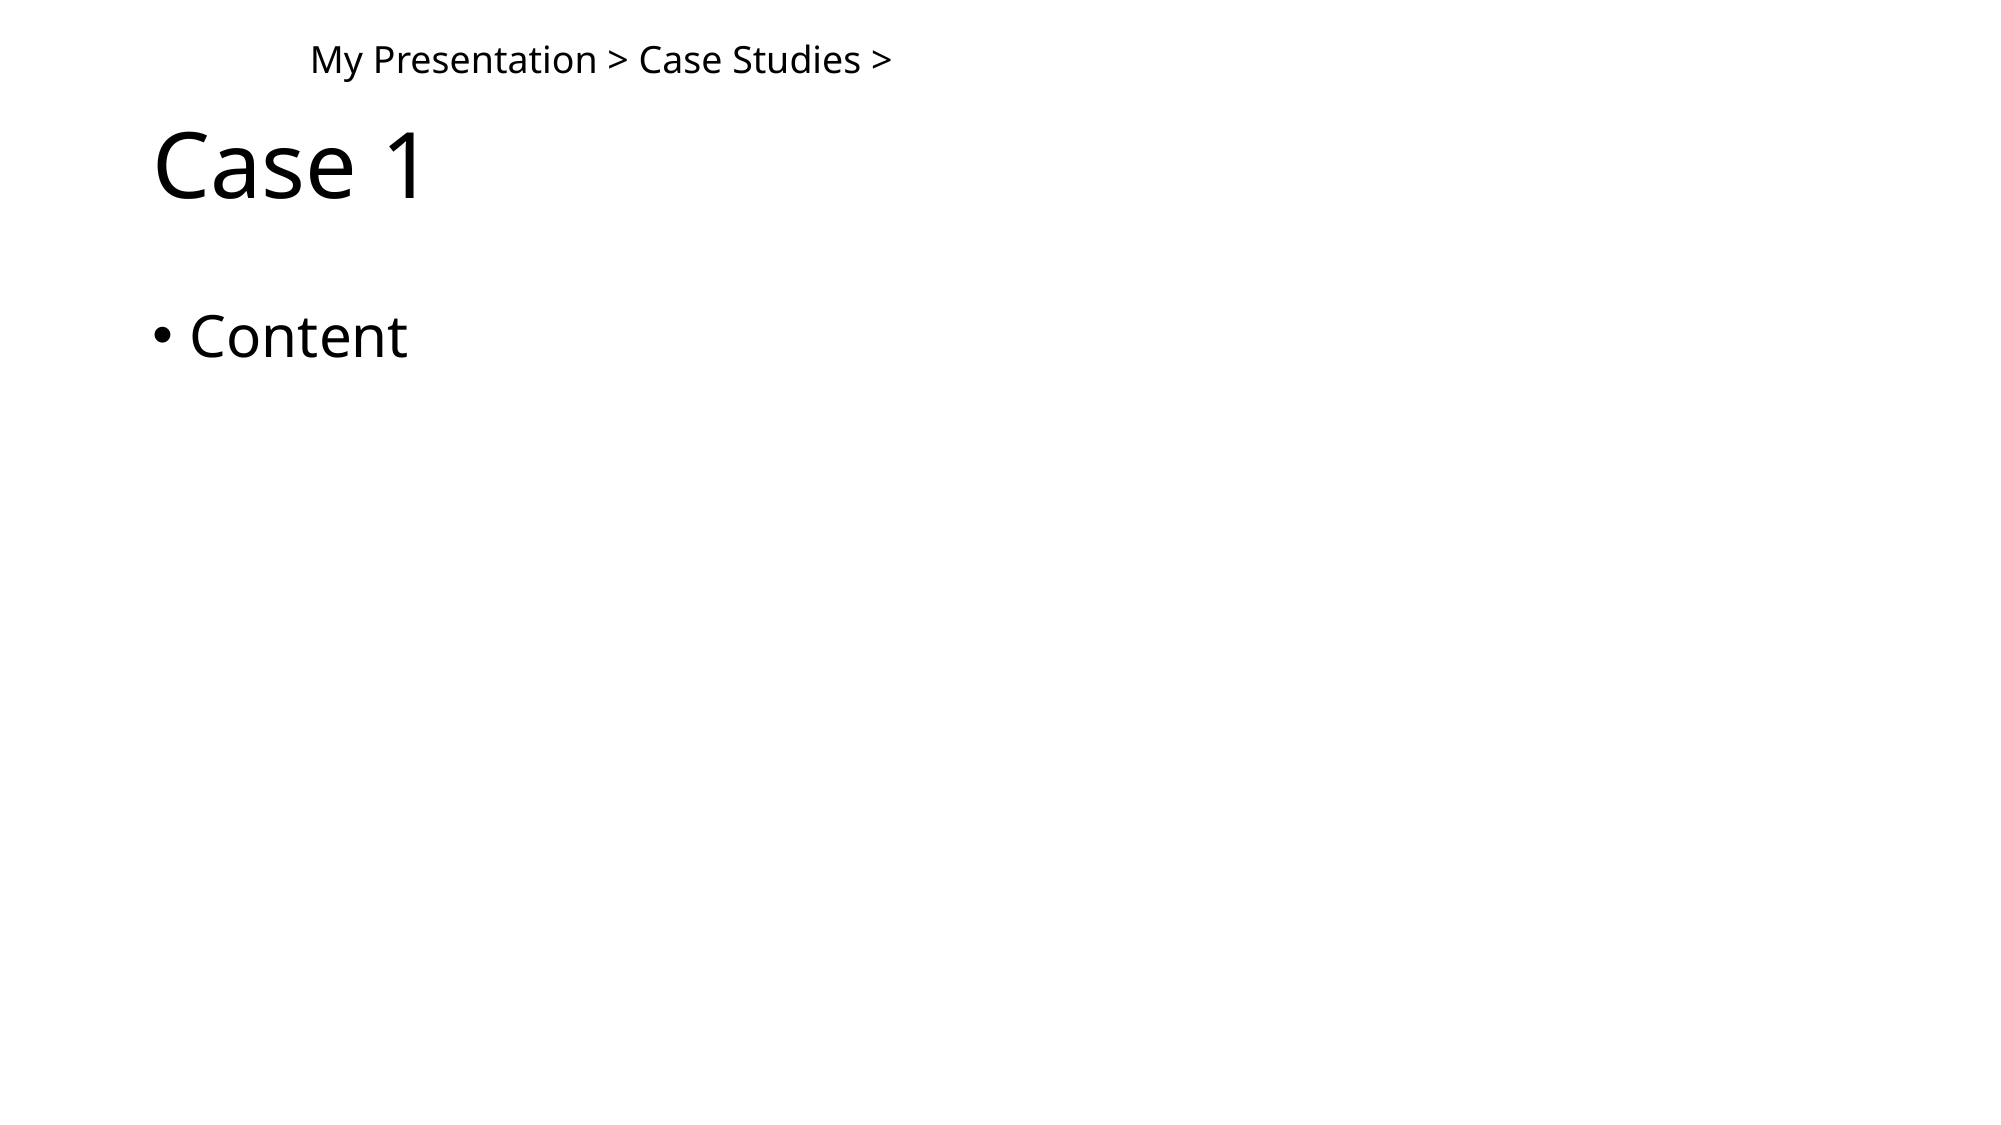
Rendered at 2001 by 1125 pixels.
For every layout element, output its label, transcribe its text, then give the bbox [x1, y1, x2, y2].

list Content [137, 299, 1863, 1014]
title Case 1 [137, 59, 1863, 278]
text_box My Presentation > Case Studies > [295, 25, 881, 81]
